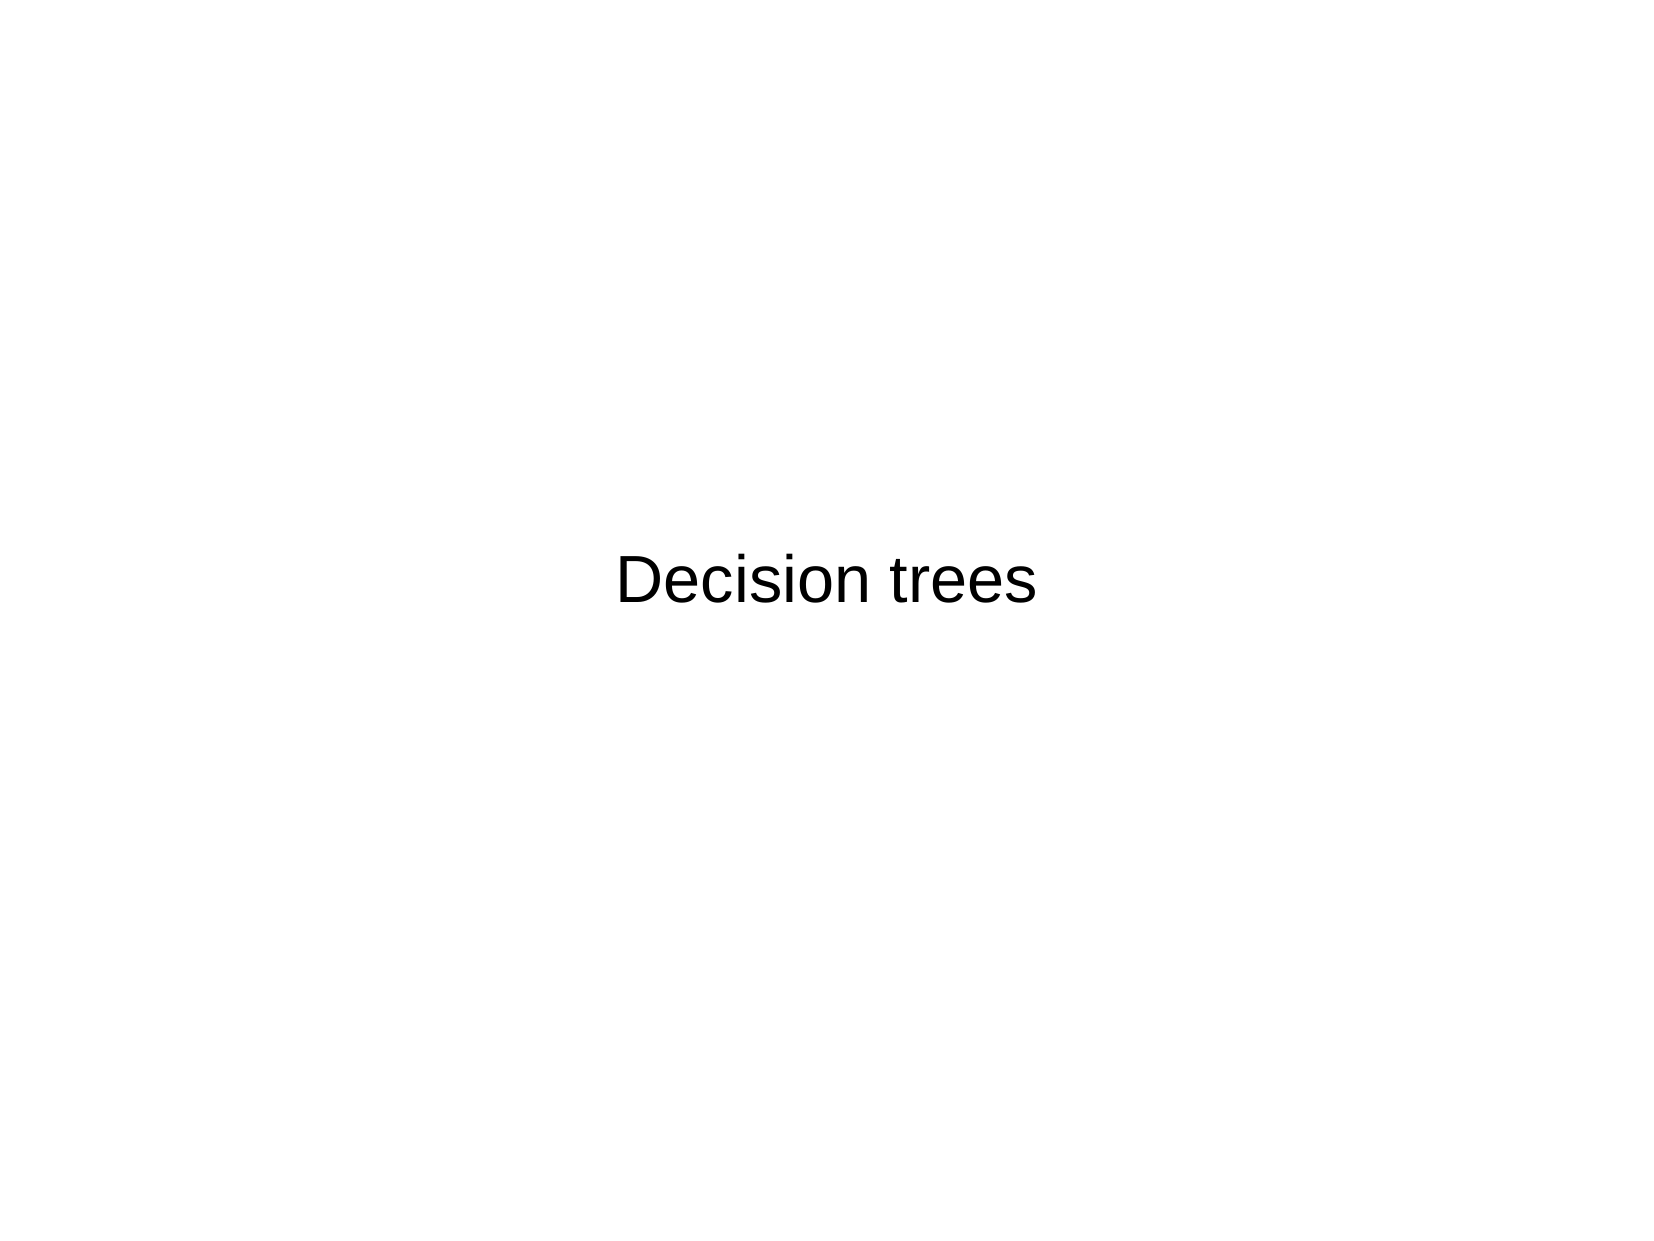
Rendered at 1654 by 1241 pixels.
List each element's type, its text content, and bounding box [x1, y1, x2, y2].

subtitle Decision trees [82, 56, 1571, 1102]
